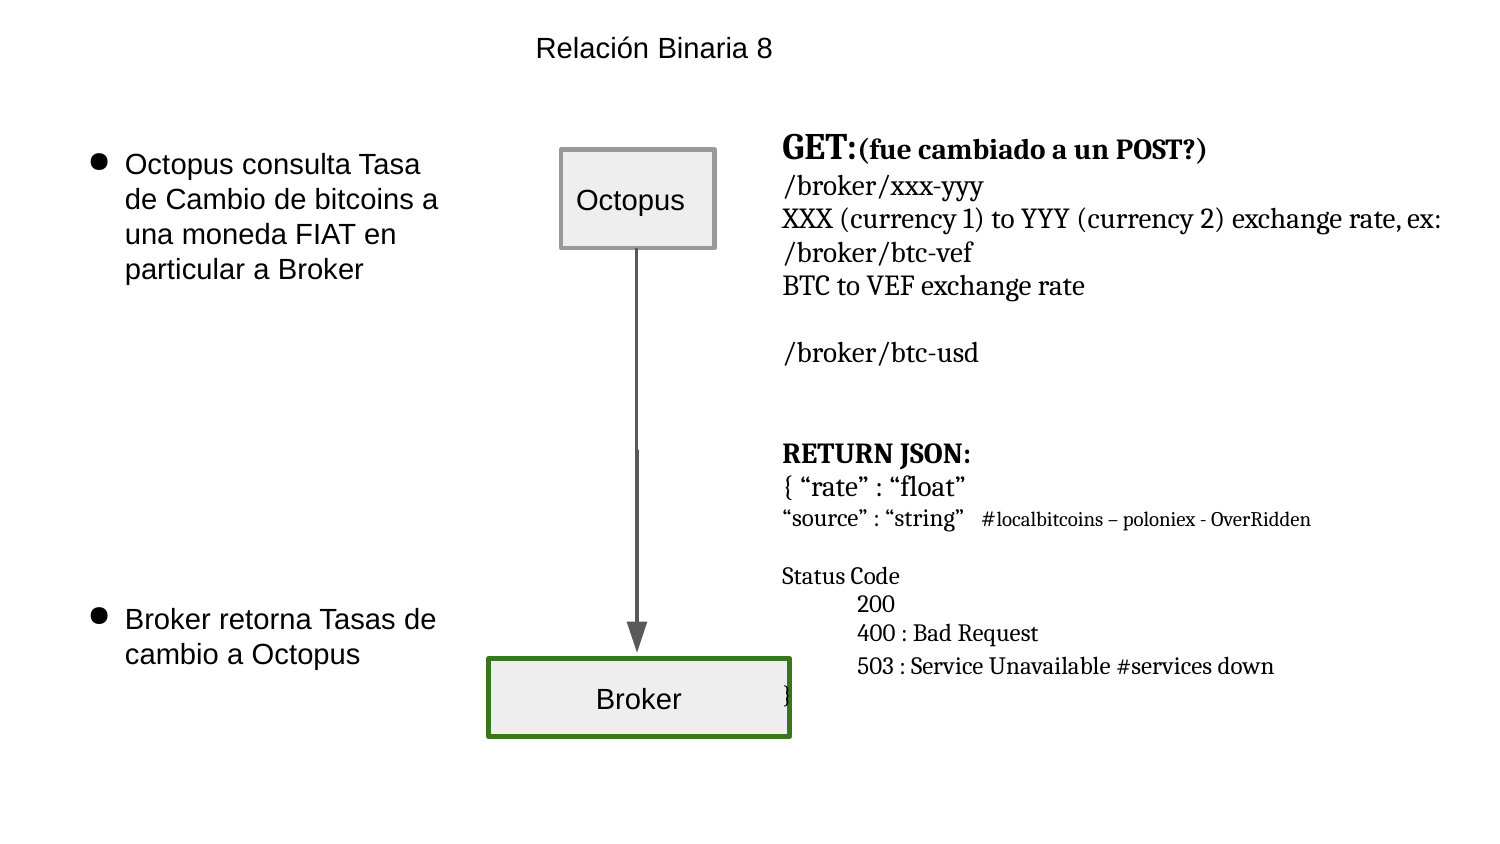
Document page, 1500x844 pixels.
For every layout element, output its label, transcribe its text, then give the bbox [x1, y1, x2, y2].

text_box GET: (fue cambiado a un POST?) /broker/xxx-yyy XXX (currency 1) to YYY (currency 2) exchange rate, ex: /broker/btc-vef BTC to VEF exchange rate /broker/btc-usd RETURN JSON: { “rate” : “float” “source” : “string” #localbitcoins – poloniex - OverRidden Status Code 200 400 : Bad Request 503 : Service Unavailable #services down } [767, 118, 1477, 793]
text_box Octopus consulta Tasa de Cambio de bitcoins a una moneda FIAT en particular a Broker Broker retorna Tasas de cambio a Octopus [34, 130, 460, 693]
text_box Relación Binaria 8 [520, 14, 994, 75]
text_box Broker [488, 658, 767, 737]
text_box Octopus [561, 149, 715, 248]
